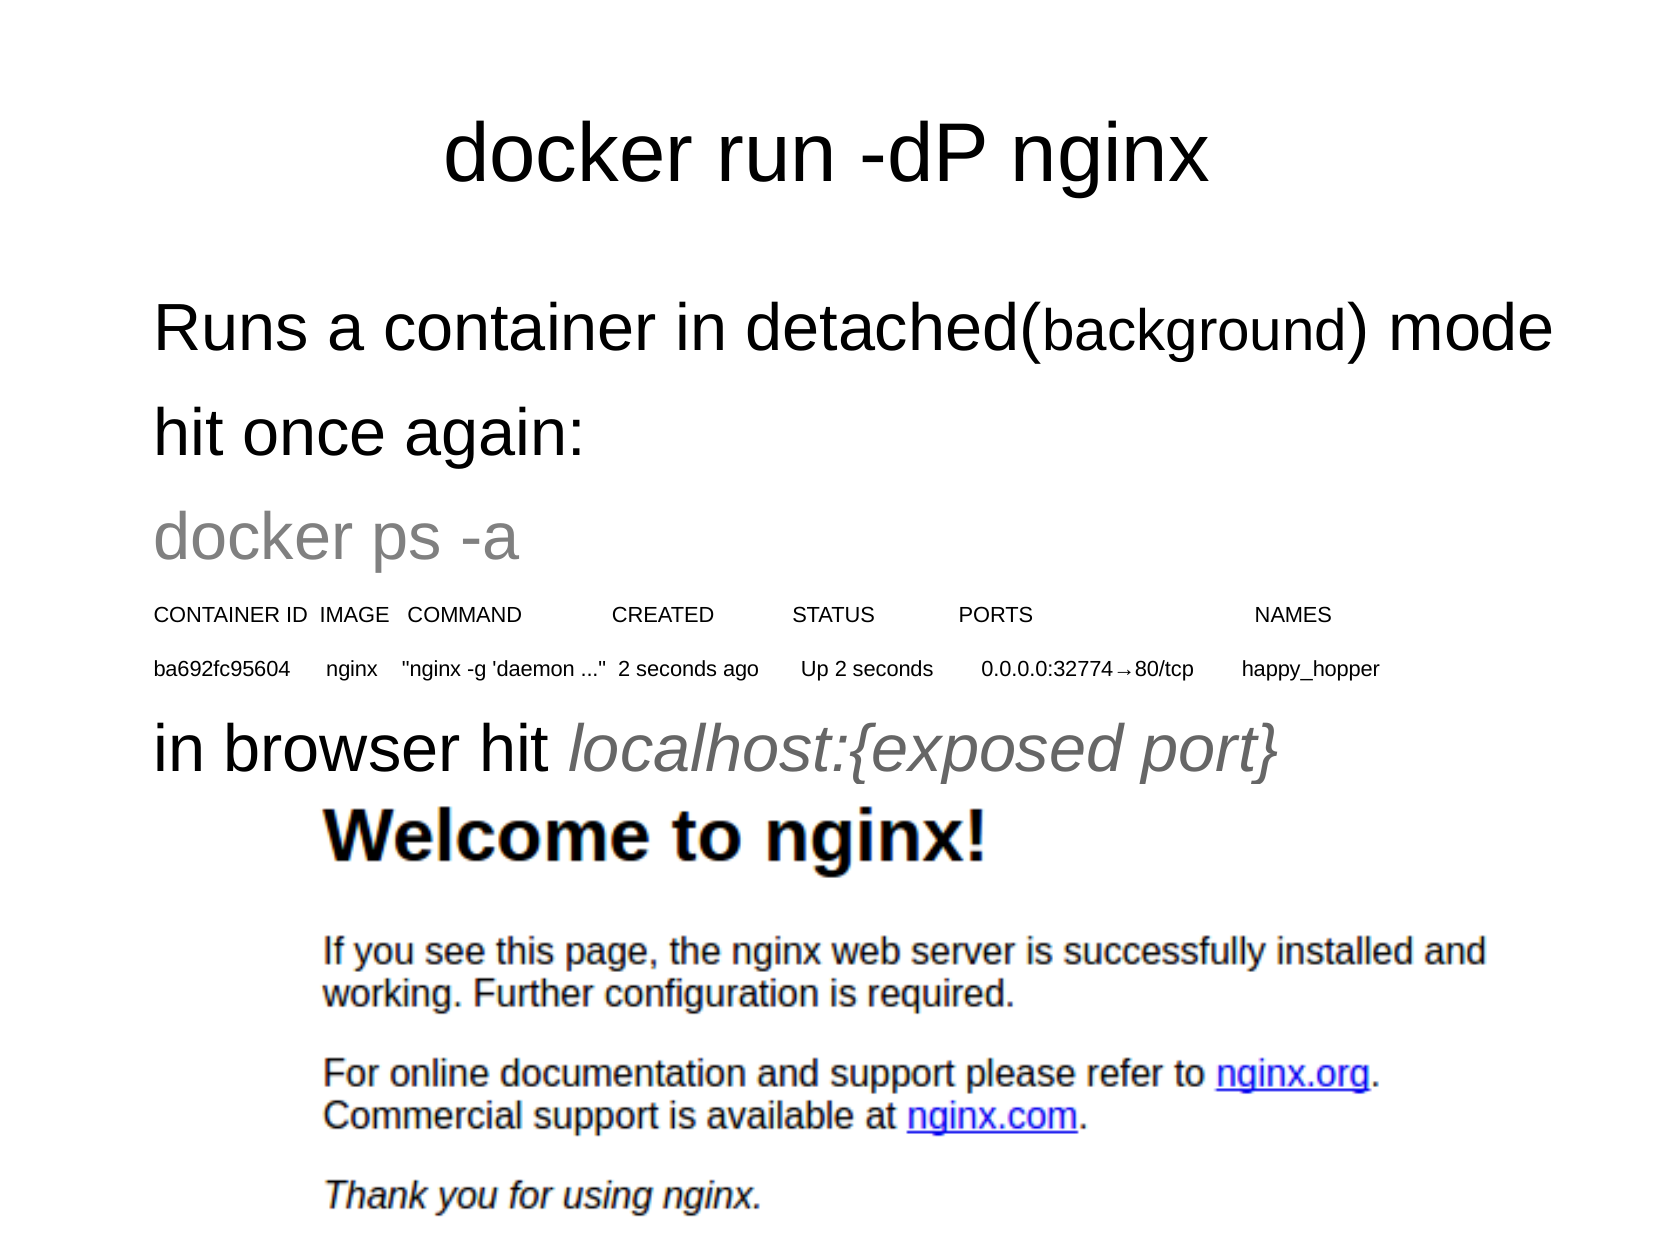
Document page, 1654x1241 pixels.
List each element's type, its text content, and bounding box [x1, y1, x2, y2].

list Runs a container in detached(background) mode hit once again: docker ps -a CONTAINER ID IMAGE COMMAND CREATED STATUS PORTS NAMES ba692fc95604 nginx "nginx -g 'daemon ..." 2 seconds ago Up 2 seconds 0.0.0.0:32774→80/tcp happy_hopper in browser hit localhost:{exposed port} [82, 290, 1571, 1010]
title docker run -dP nginx [82, 49, 1571, 257]
picture [300, 784, 1501, 1235]
